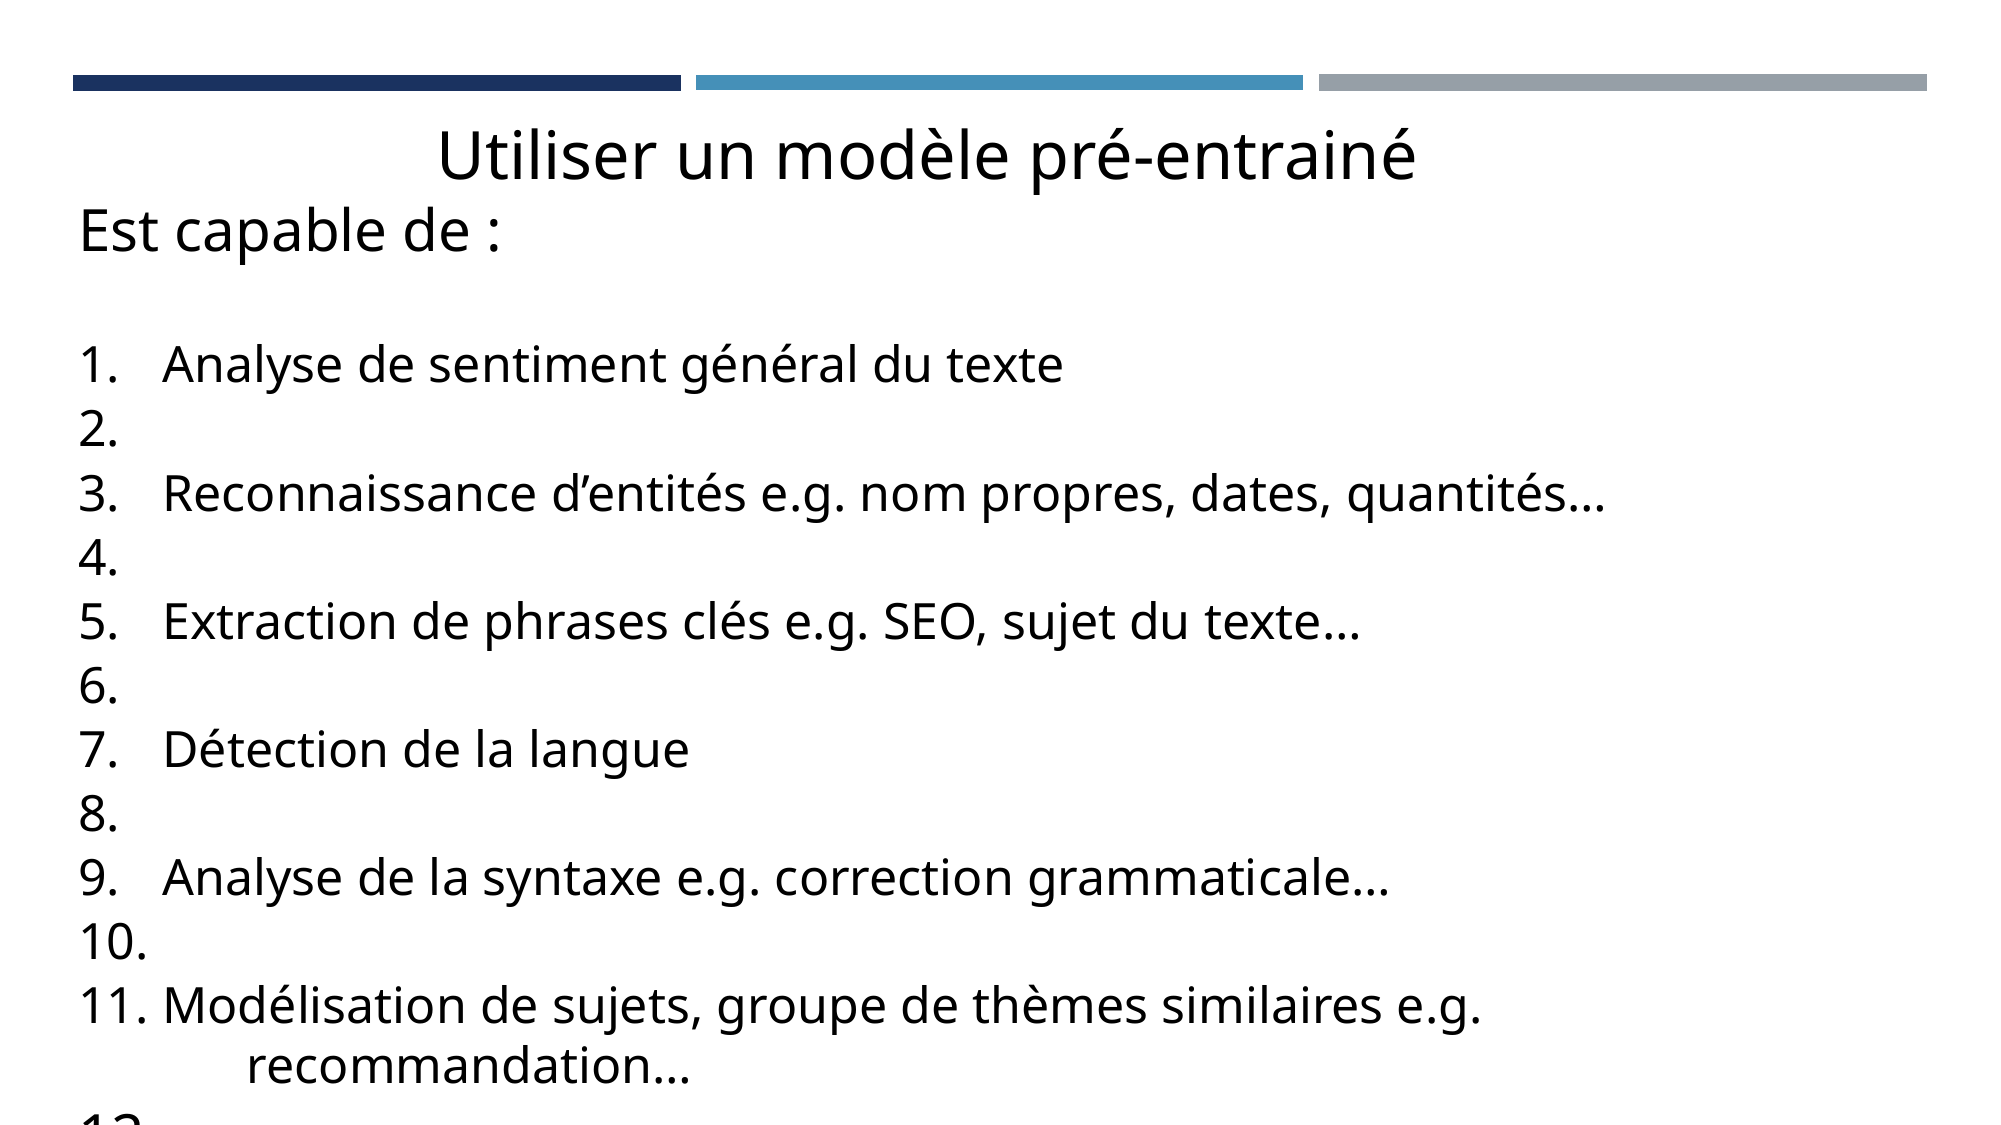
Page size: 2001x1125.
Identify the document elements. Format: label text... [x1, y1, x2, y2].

text_box Utiliser un modèle pré-entrainé Est capable de : Analyse de sentiment général du texte Reconnaissance d’entités e.g. nom propres, dates, quantités… Extraction de phrases clés e.g. SEO, sujet du texte… Détection de la langue Analyse de la syntaxe e.g. correction grammaticale… Modélisation de sujets, groupe de thèmes similaires e.g. recommandation… [63, 105, 1937, 1125]
